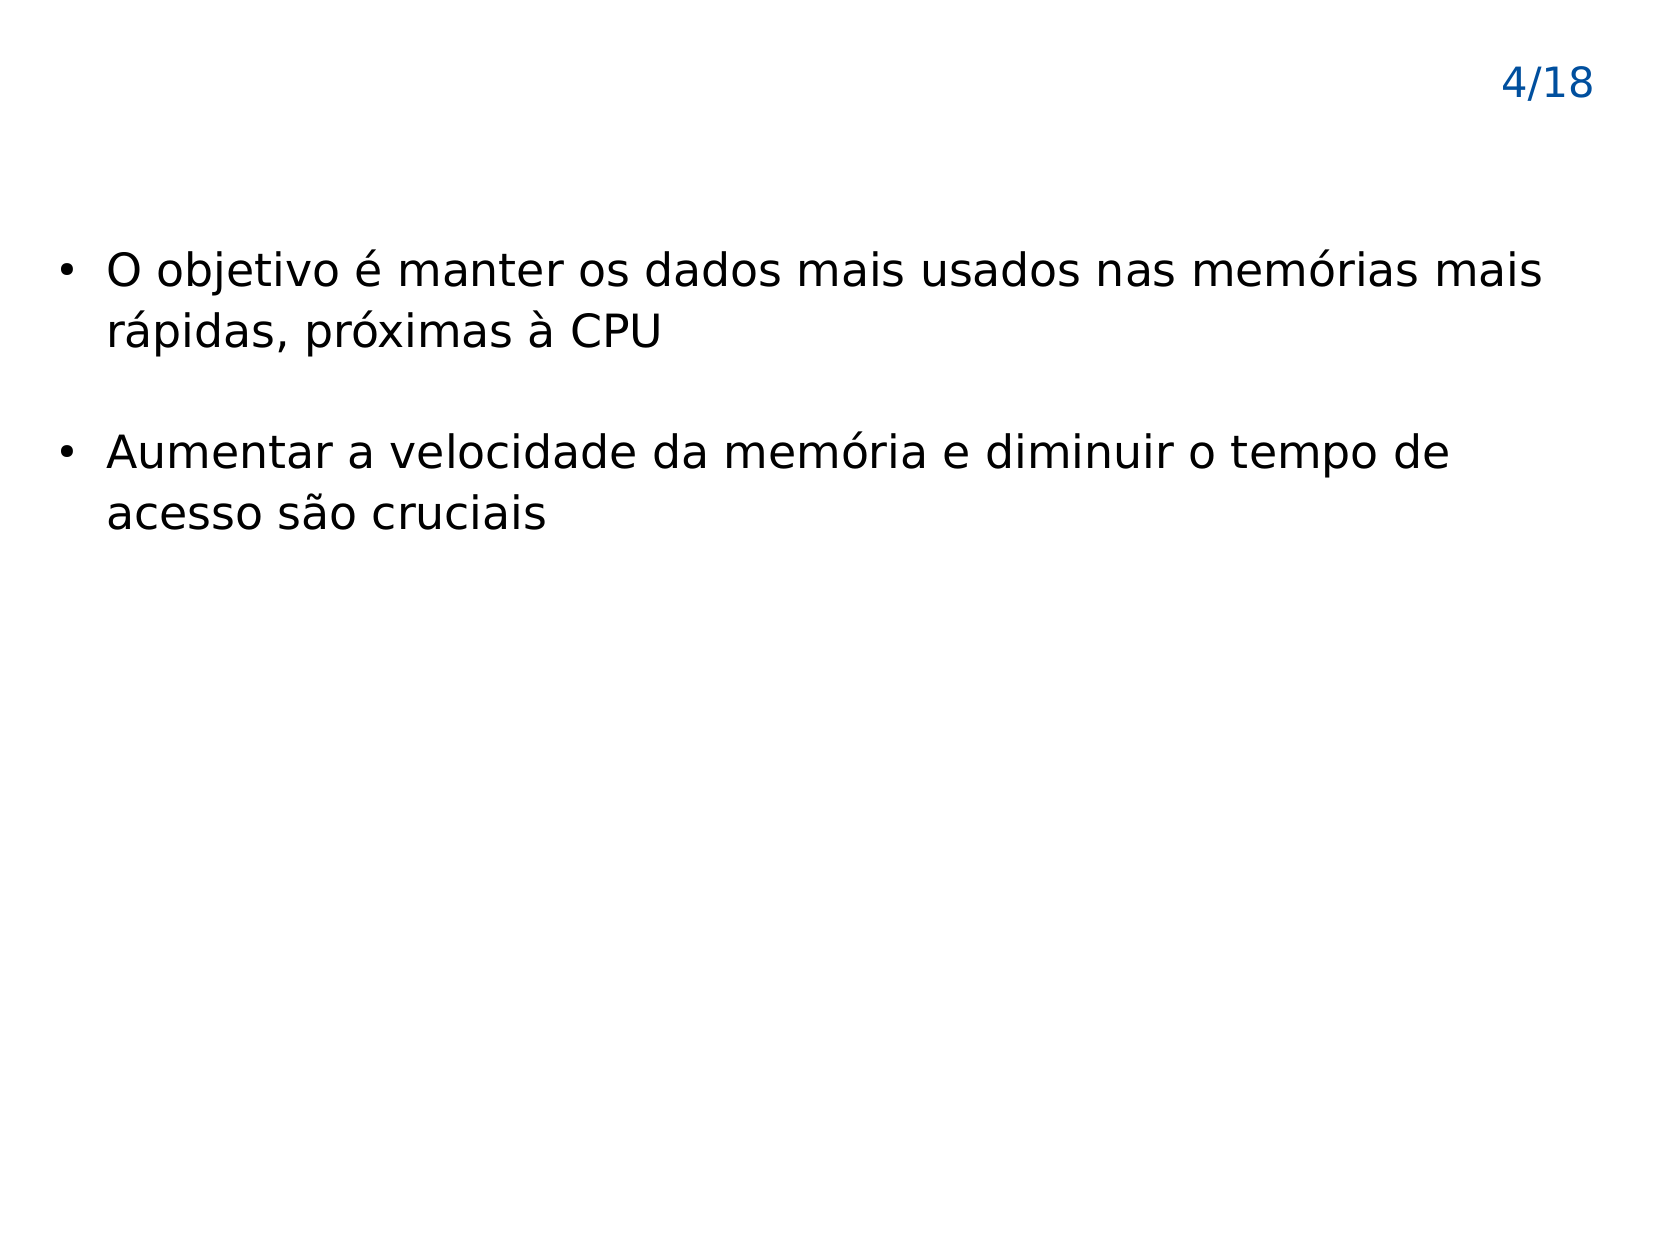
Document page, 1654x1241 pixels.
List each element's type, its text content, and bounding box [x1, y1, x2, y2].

list O objetivo é manter os dados mais usados nas memórias mais rápidas, próximas à CPU Aumentar a velocidade da memória e diminuir o tempo de acesso são cruciais [59, 236, 1595, 1211]
